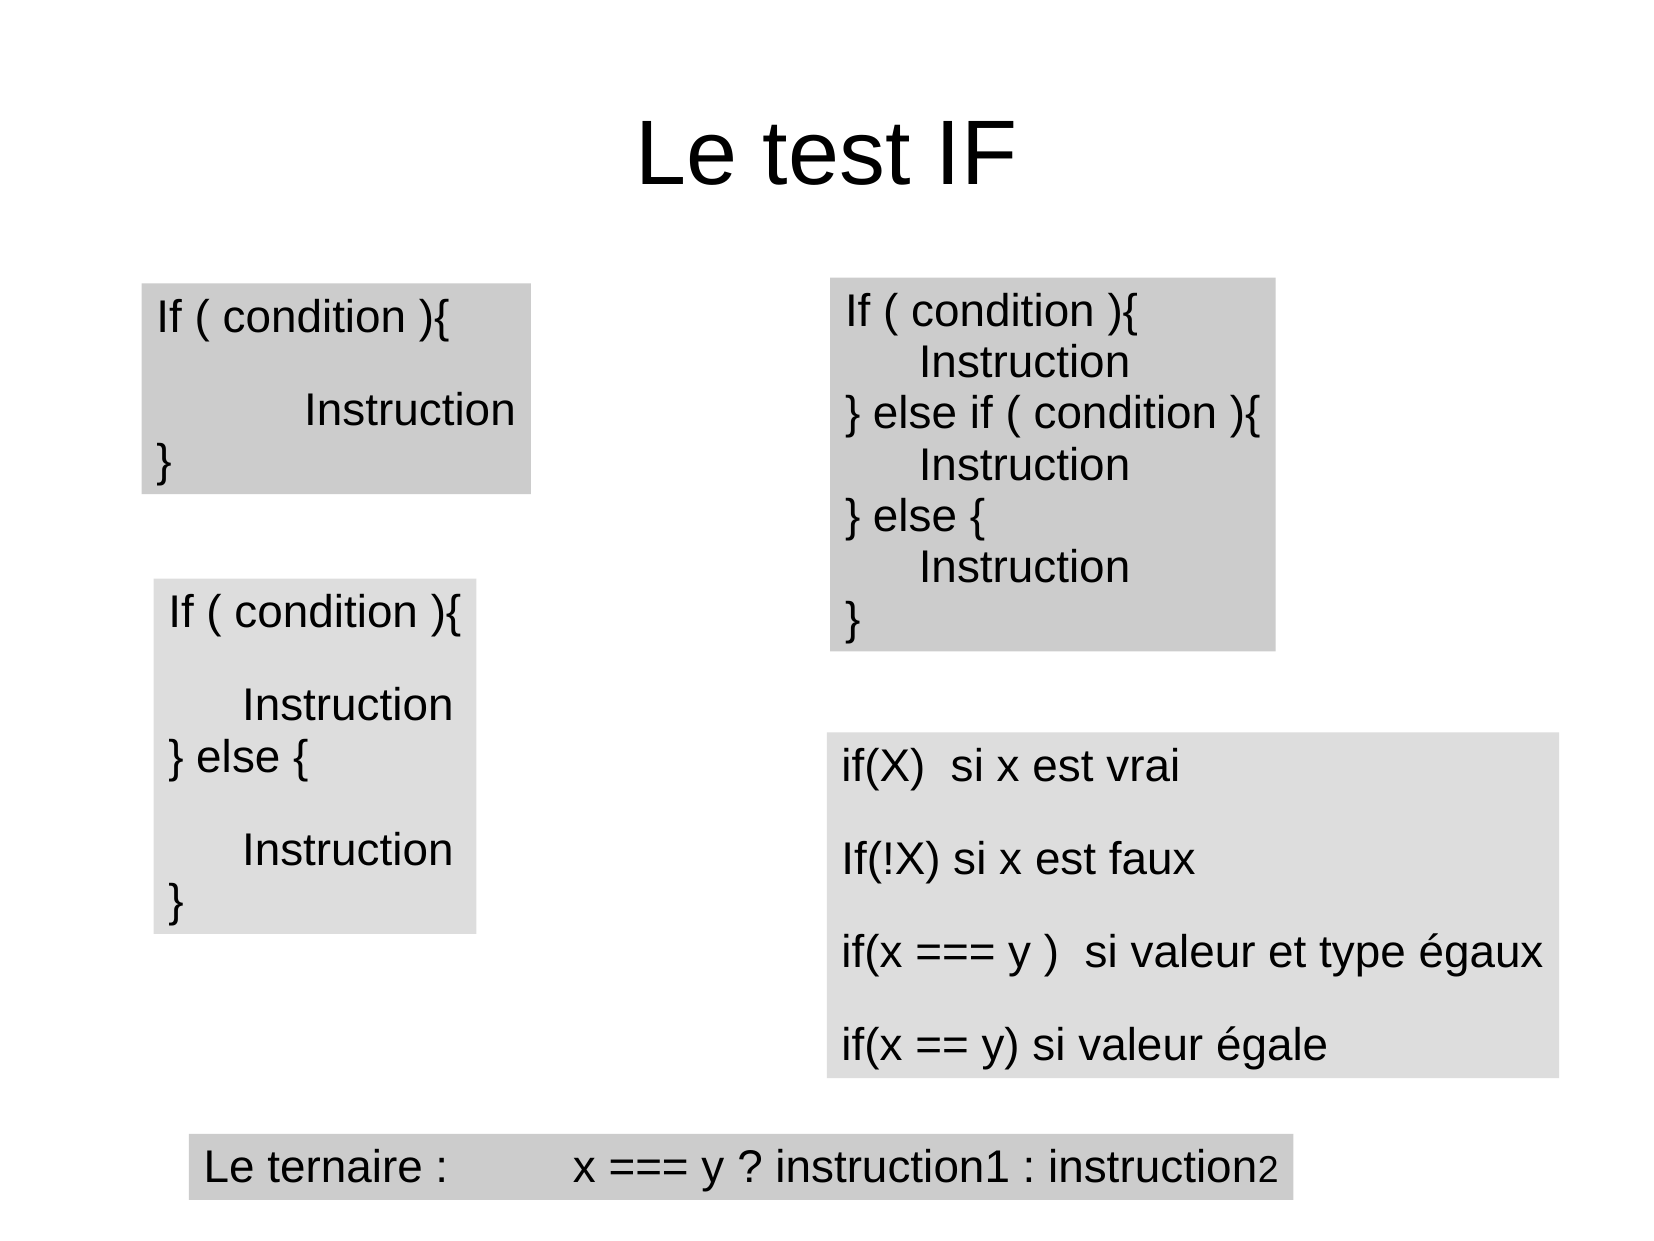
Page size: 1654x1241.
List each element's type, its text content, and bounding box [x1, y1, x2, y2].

text_box Le ternaire : x === y ? instruction1 : instruction2 [188, 1133, 1293, 1200]
text_box If ( condition ){ Instruction } [141, 283, 531, 494]
text_box if(X) si x est vrai If(!X) si x est faux if(x === y ) si valeur et type égaux if(x == y) si valeur égale [826, 732, 1558, 1078]
text_box If ( condition ){ Instruction } else if ( condition ){ Instruction } else { Instruction } [830, 277, 1276, 650]
text_box If ( condition ){ Instruction } else { Instruction } [153, 578, 477, 933]
title Le test IF [82, 49, 1571, 257]
